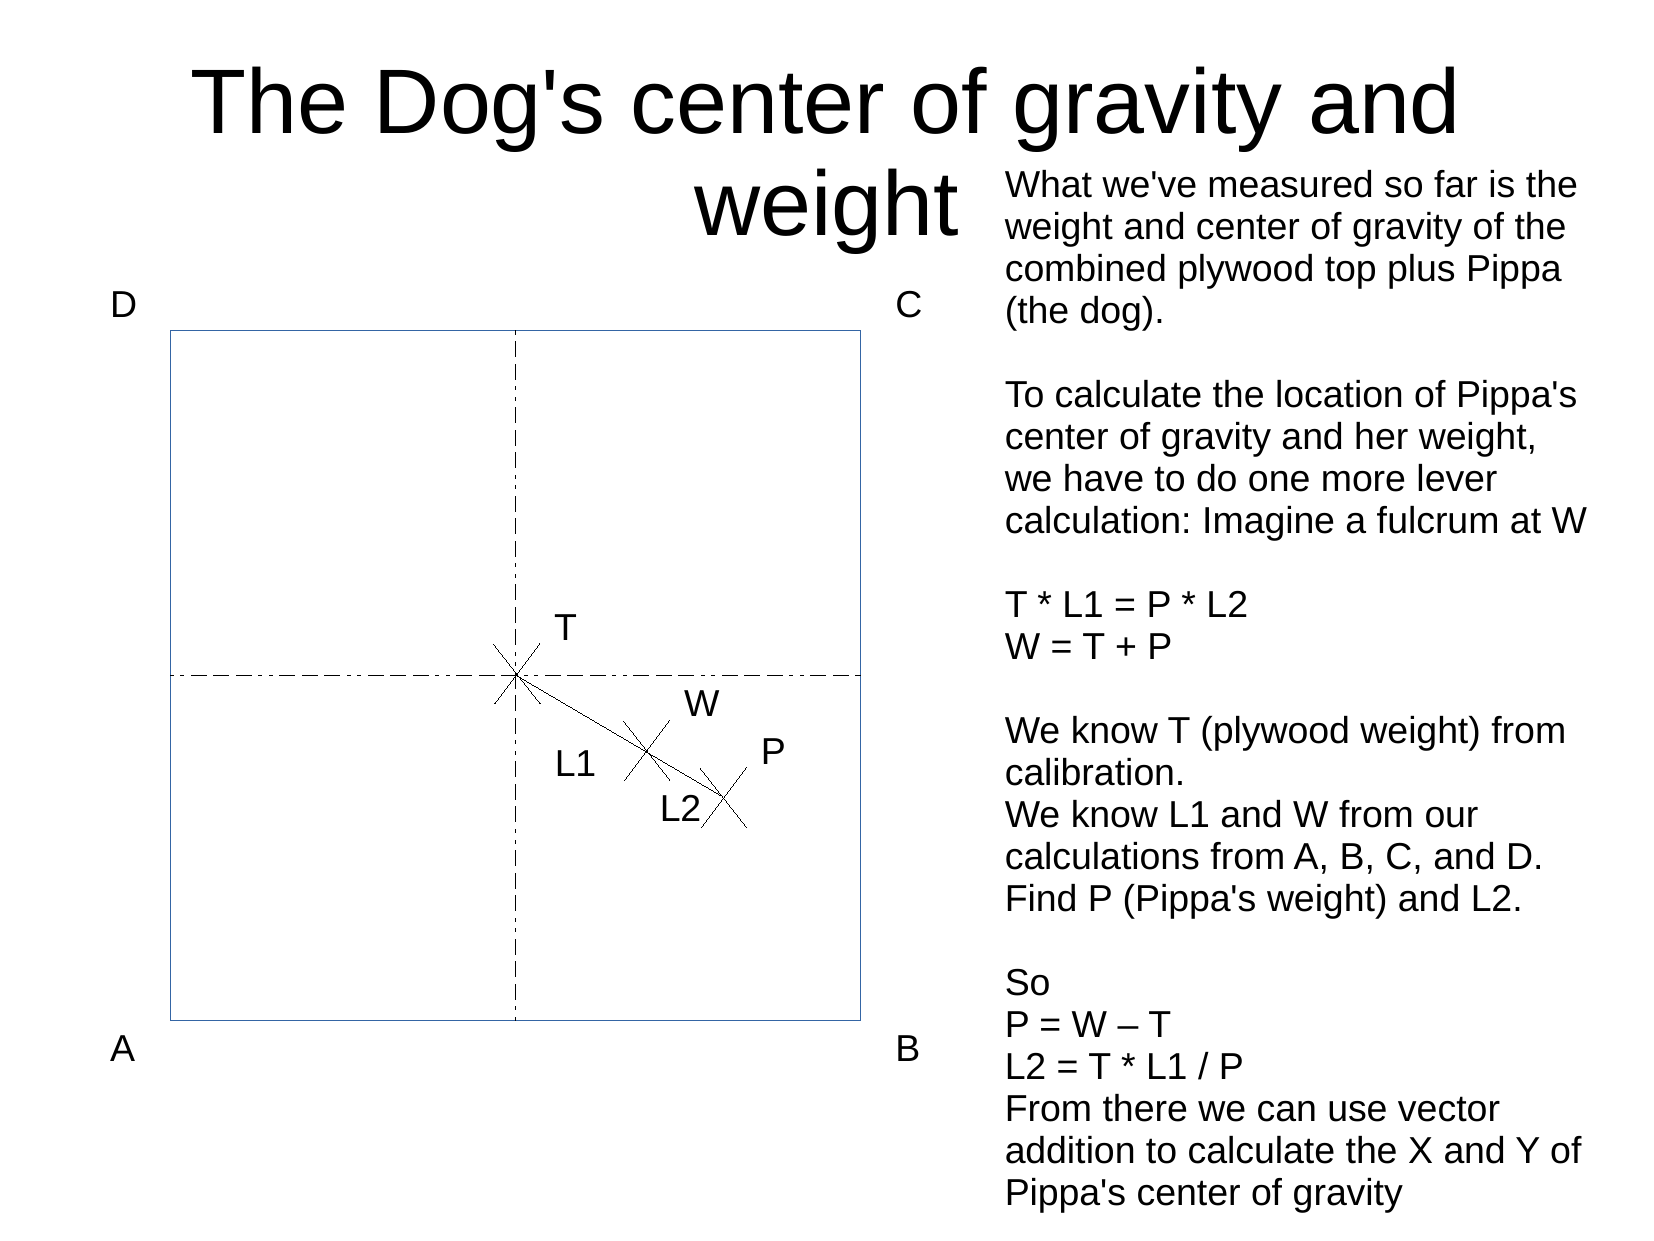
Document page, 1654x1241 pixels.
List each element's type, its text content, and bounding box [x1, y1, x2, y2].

text_box T [539, 598, 796, 656]
text_box C [880, 275, 938, 333]
text_box B [880, 1020, 936, 1077]
text_box L1 [540, 735, 612, 792]
text_box D [95, 275, 152, 333]
text_box W [669, 675, 735, 733]
text_box L2 [645, 780, 717, 838]
title The Dog's center of gravity and weight [82, 49, 1571, 257]
text_box What we've measured so far is the weight and center of gravity of the combined plywood top plus Pippa (the dog). To calculate the location of Pippa's center of gravity and her weight, we have to do one more lever calculation: Imagine a fulcrum at W T * L1 = P * L2 W = T + P We know T (plywood weight) from calibration. We know L1 and W from our calculations from A, B, C, and D. Find P (Pippa's weight) and L2. So P = W – T L2 = T * L1 / P From there we can use vector addition to calculate the X and Y of Pippa's center of gravity [990, 156, 1606, 1221]
text_box A [95, 1020, 150, 1077]
text_box P [746, 722, 812, 780]
